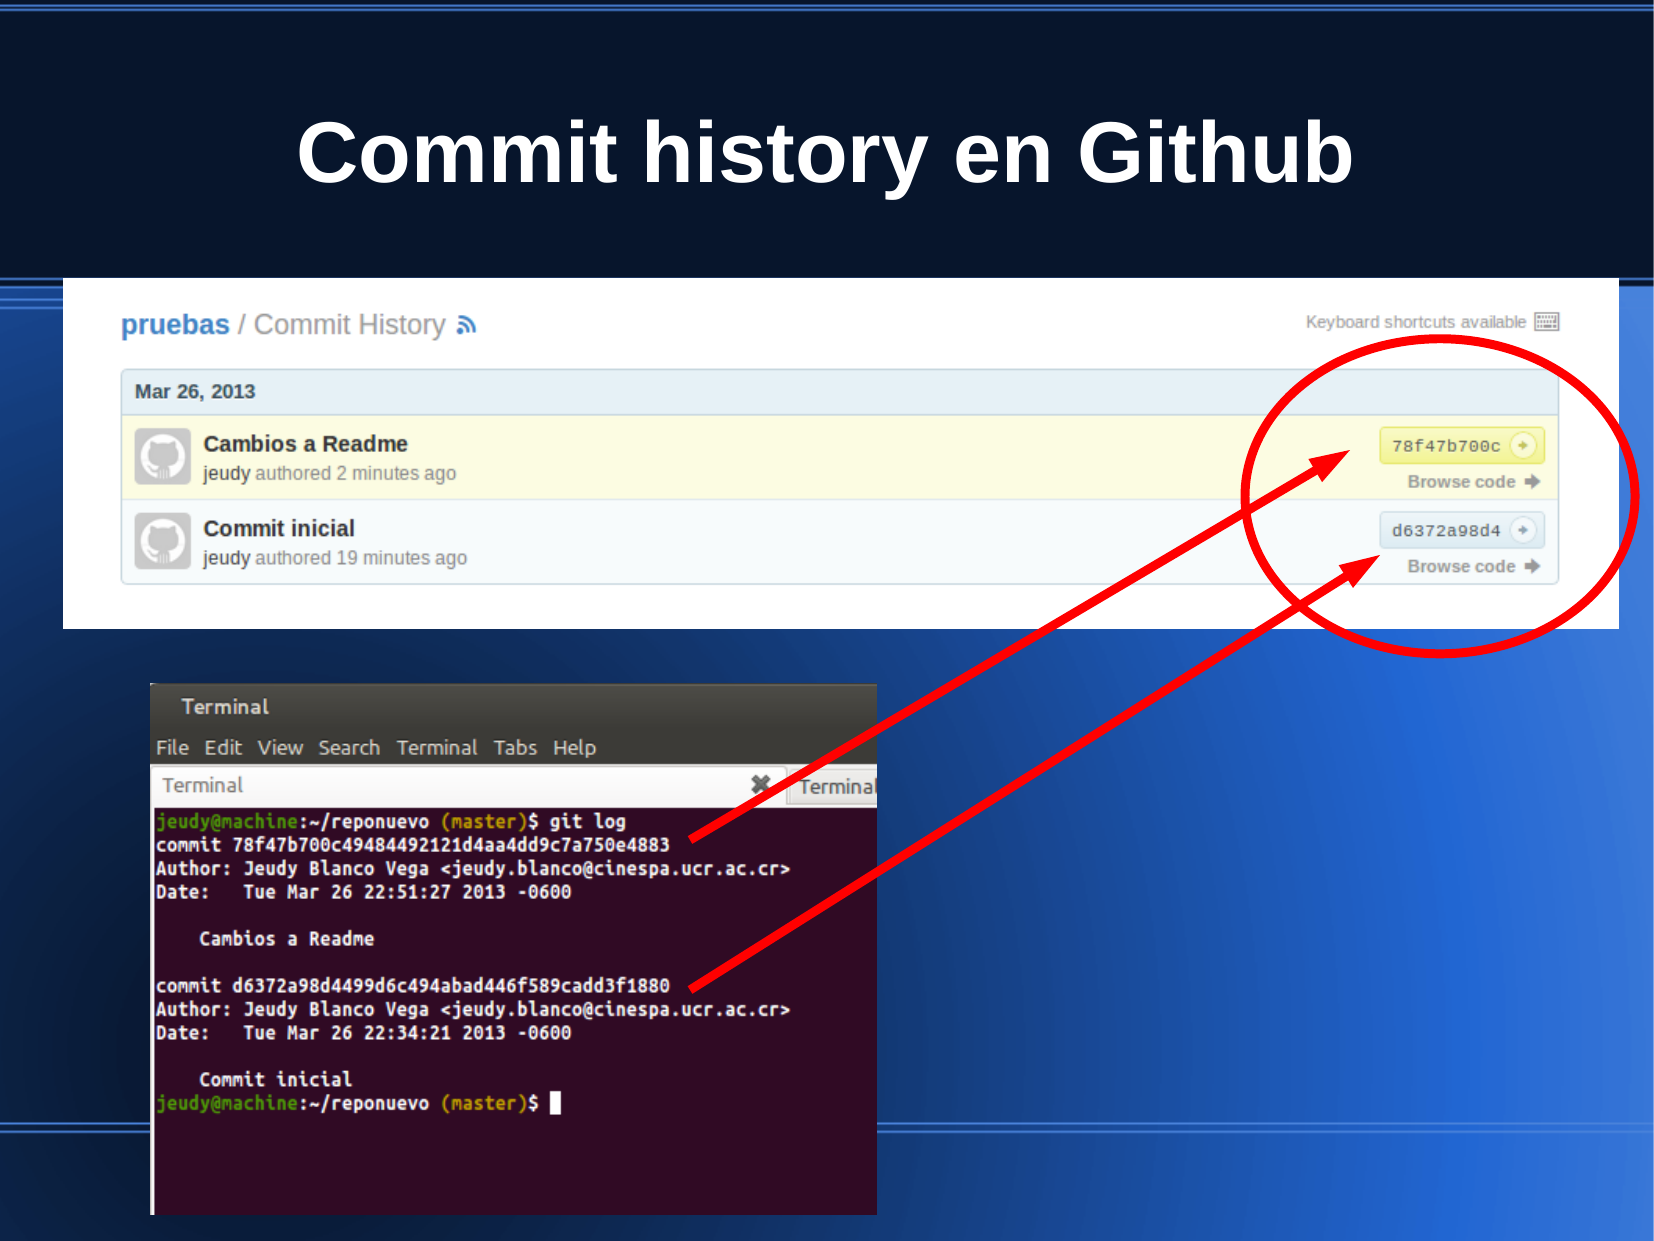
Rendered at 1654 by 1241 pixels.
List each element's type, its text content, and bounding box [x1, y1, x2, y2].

picture [0, 0, 1654, 1241]
title Commit history en Github [82, 49, 1571, 257]
